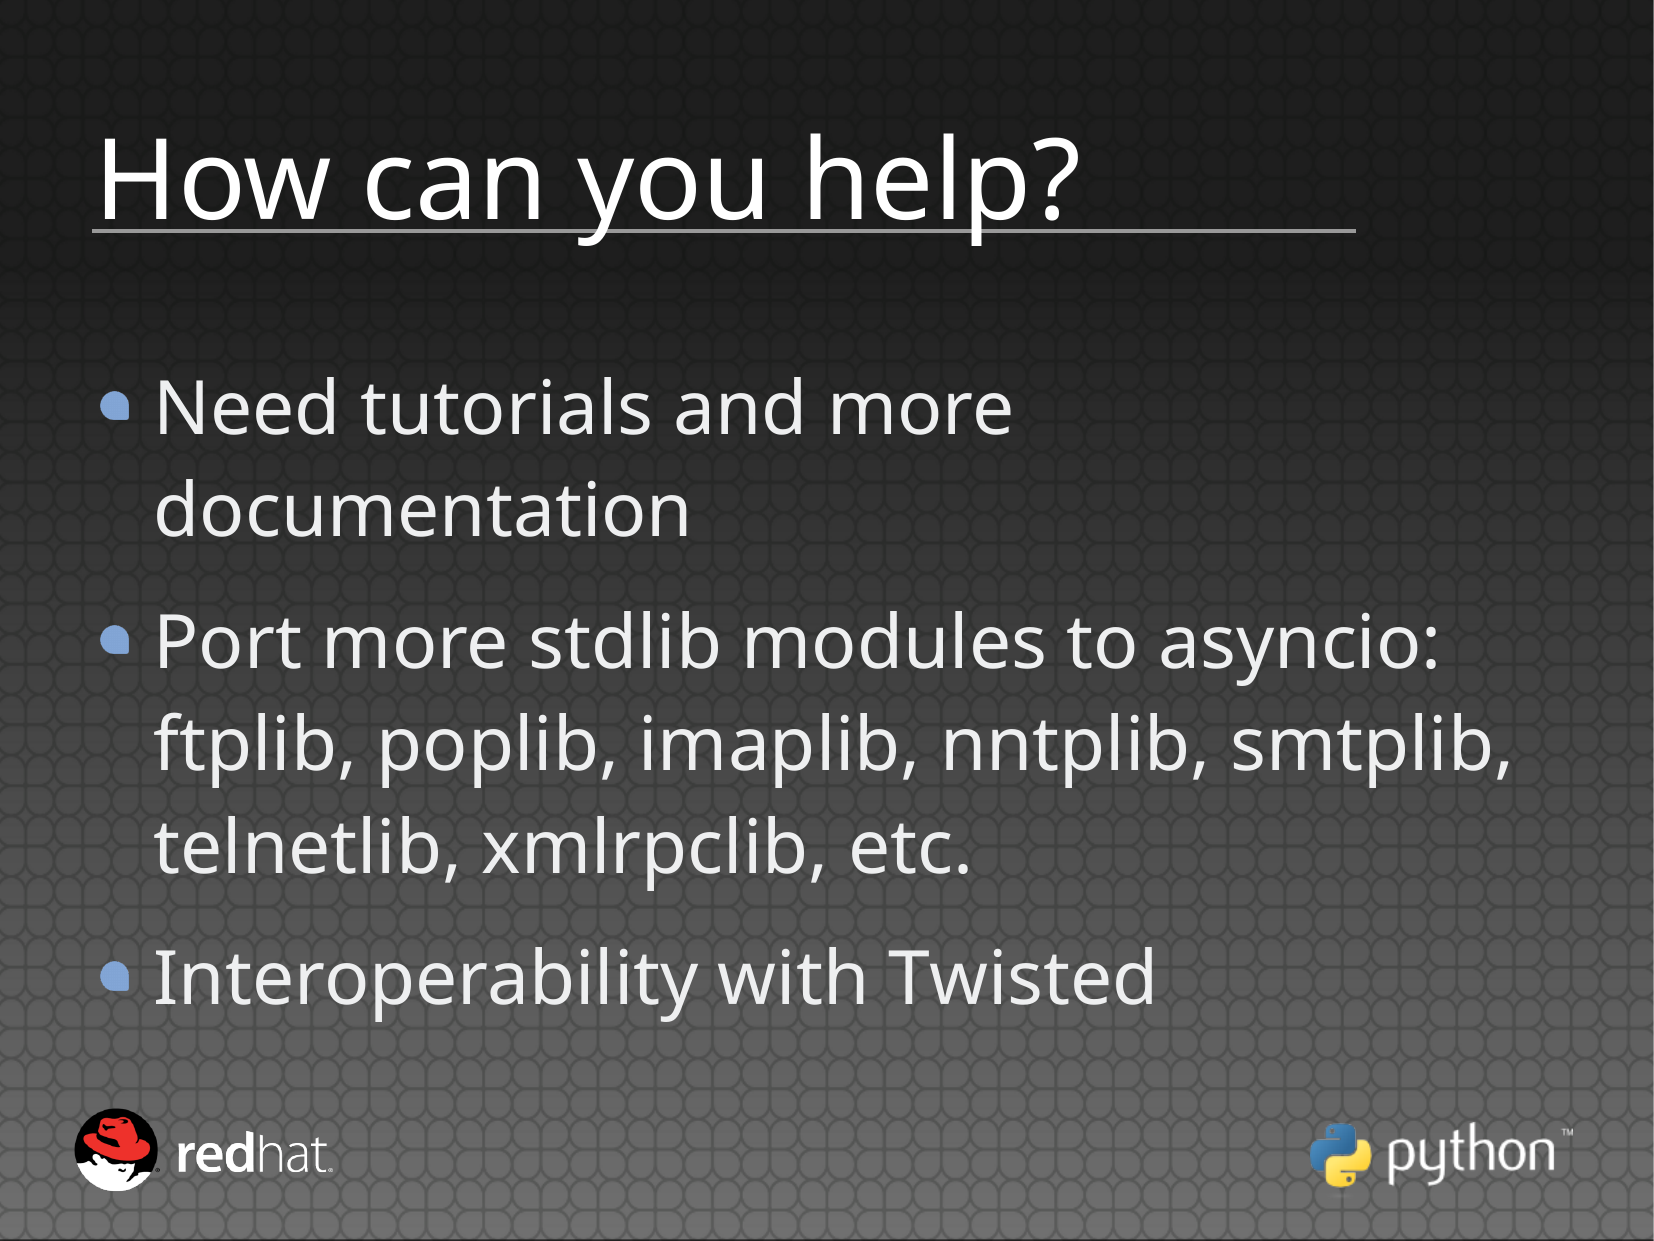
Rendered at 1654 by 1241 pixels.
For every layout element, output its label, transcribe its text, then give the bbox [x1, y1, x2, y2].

title How can you help? [94, 100, 1426, 251]
picture [0, 0, 1654, 1241]
list Need tutorials and more documentation Port more stdlib modules to asyncio: ftplib, poplib, imaplib, nntplib, smtplib, telnetlib, xmlrpclib, etc. Interoperability with Twisted [82, 354, 1571, 1094]
